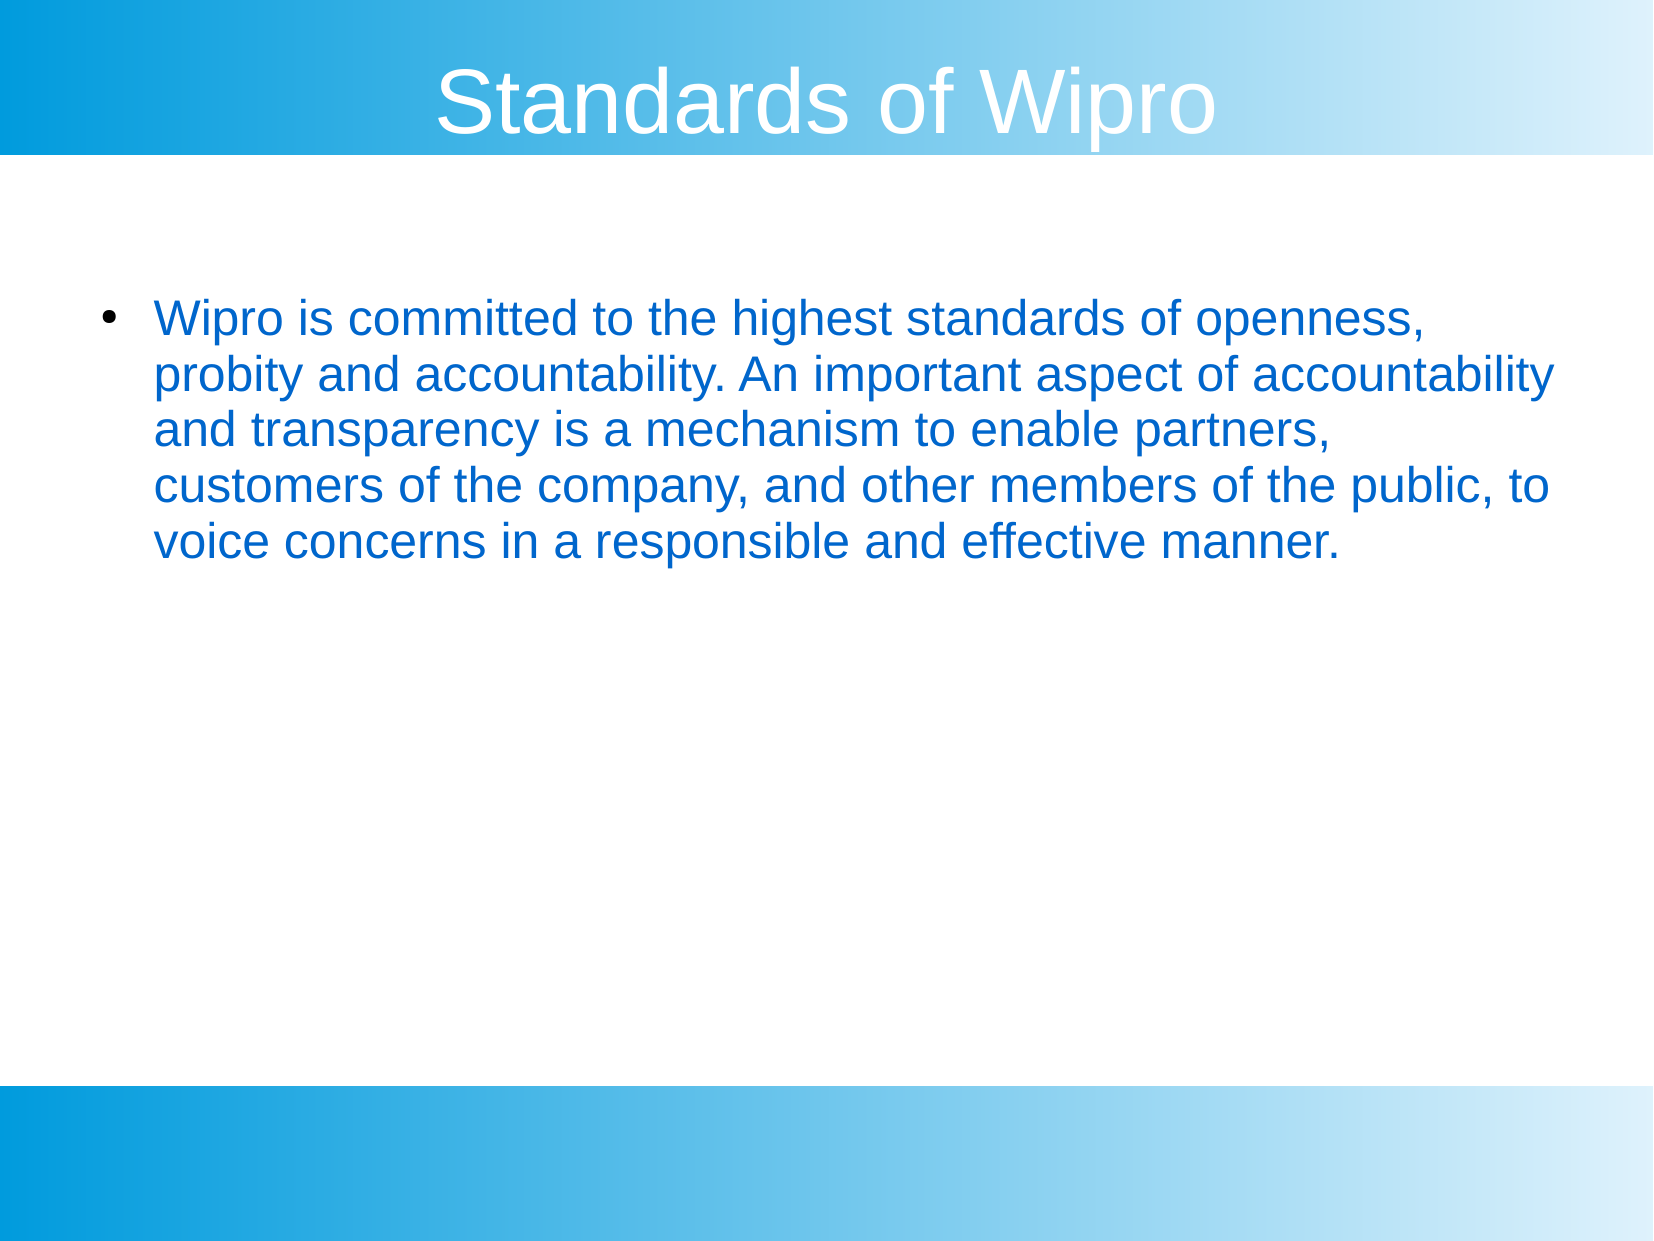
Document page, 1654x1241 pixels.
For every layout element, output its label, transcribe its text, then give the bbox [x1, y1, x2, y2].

title Standards of Wipro [82, 49, 1571, 155]
list Wipro is committed to the highest standards of openness, probity and accountability. An important aspect of accountability and transparency is a mechanism to enable partners, customers of the company, and other members of the public, to voice concerns in a responsible and effective manner. [82, 290, 1571, 1010]
